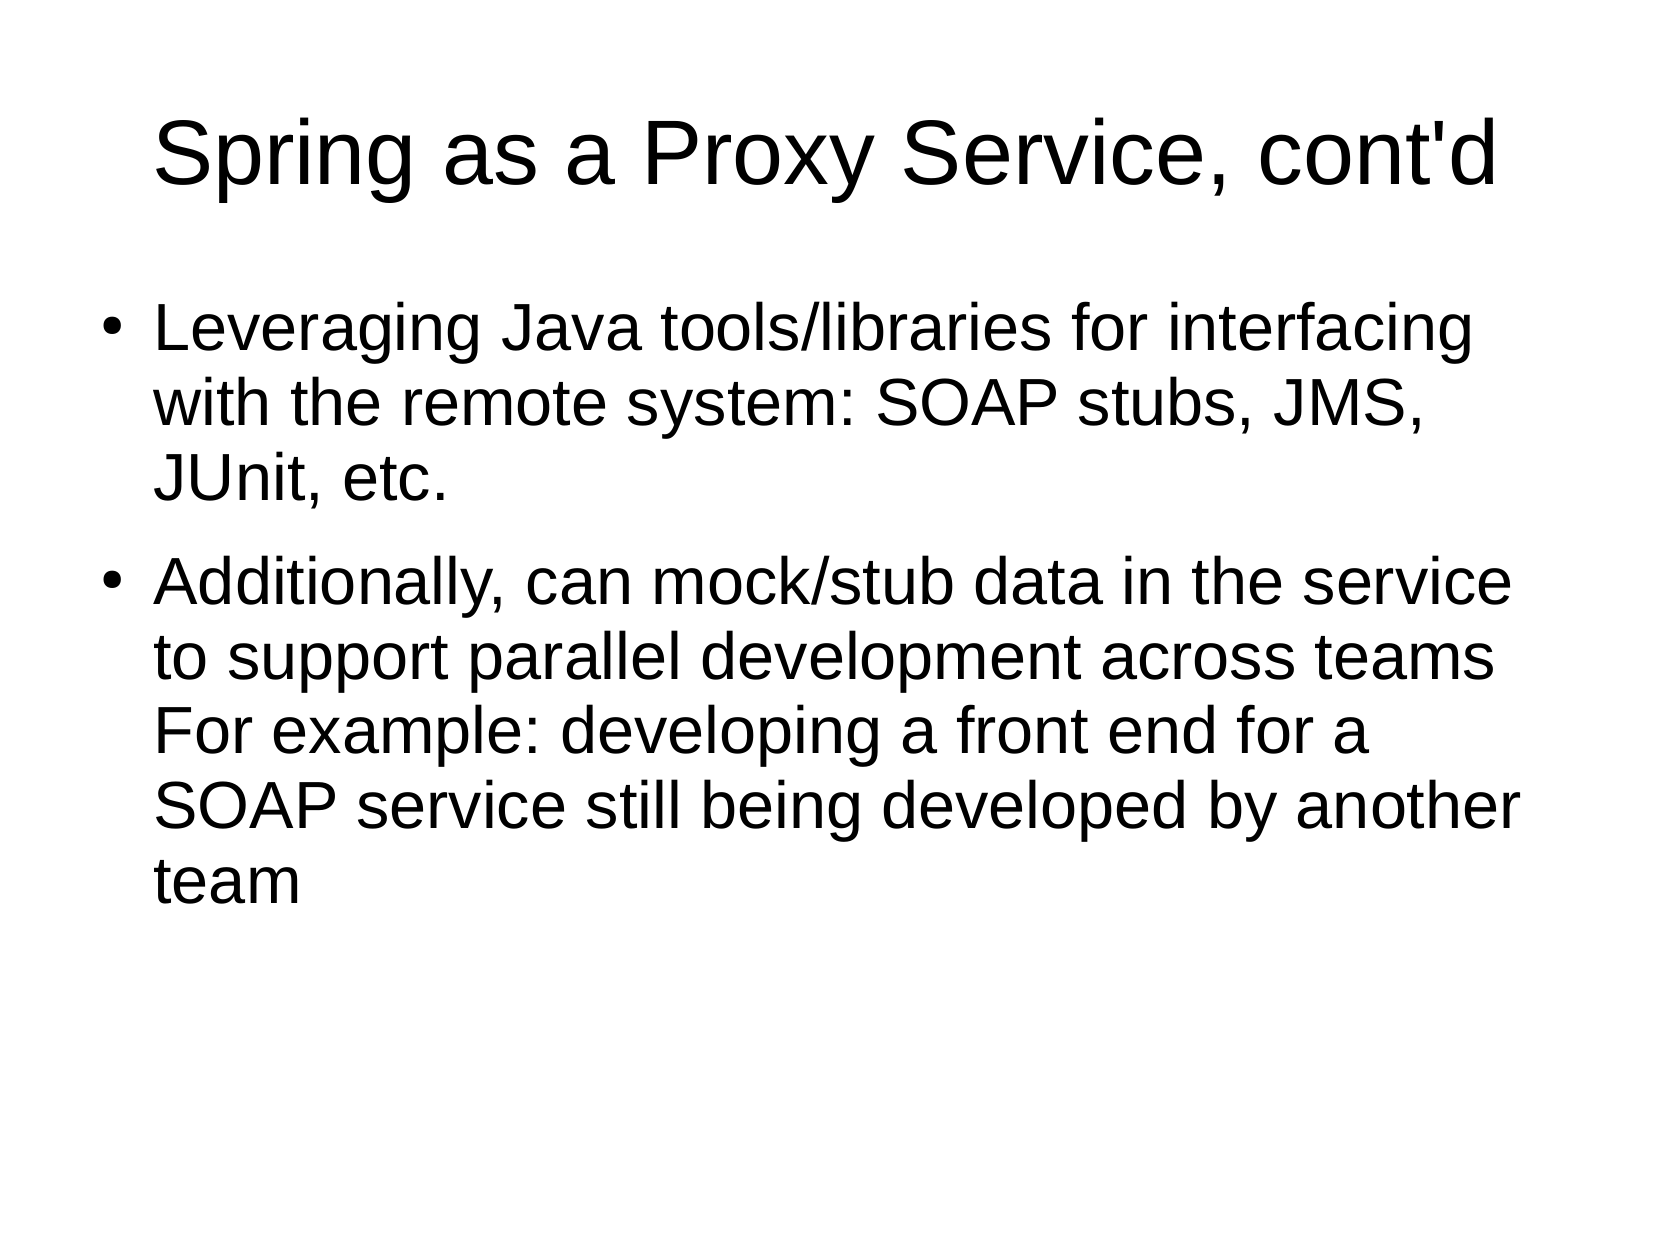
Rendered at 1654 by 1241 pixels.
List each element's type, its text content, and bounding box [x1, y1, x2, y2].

title Spring as a Proxy Service, cont'd [82, 49, 1571, 257]
list Leveraging Java tools/libraries for interfacing with the remote system: SOAP stubs, JMS, JUnit, etc. Additionally, can mock/stub data in the service to support parallel development across teams For example: developing a front end for a SOAP service still being developed by another team [82, 290, 1571, 1010]
